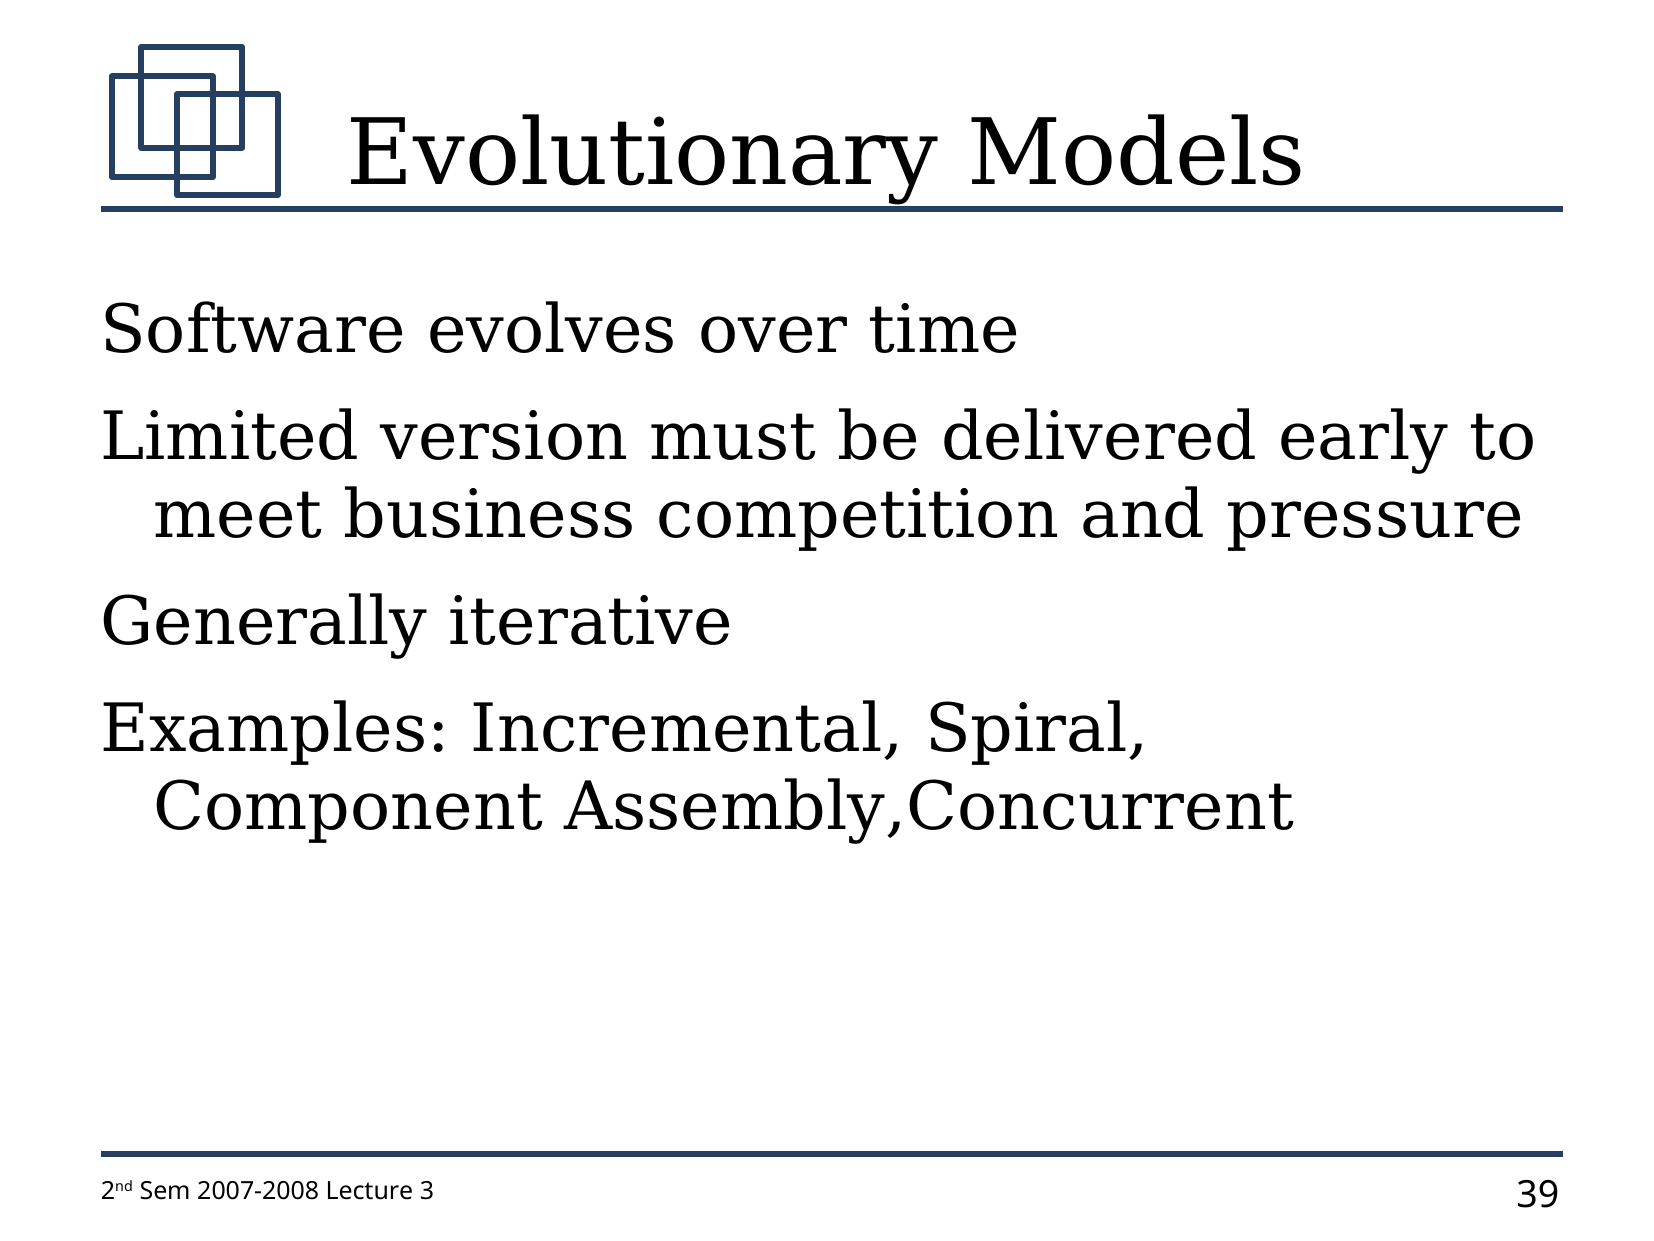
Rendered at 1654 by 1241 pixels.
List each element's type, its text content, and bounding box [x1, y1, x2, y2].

title Evolutionary Models [82, 49, 1571, 257]
list Software evolves over time Limited version must be delivered early to meet business competition and pressure Generally iterative Examples: Incremental, Spiral, Component Assembly,Concurrent [82, 290, 1571, 1109]
